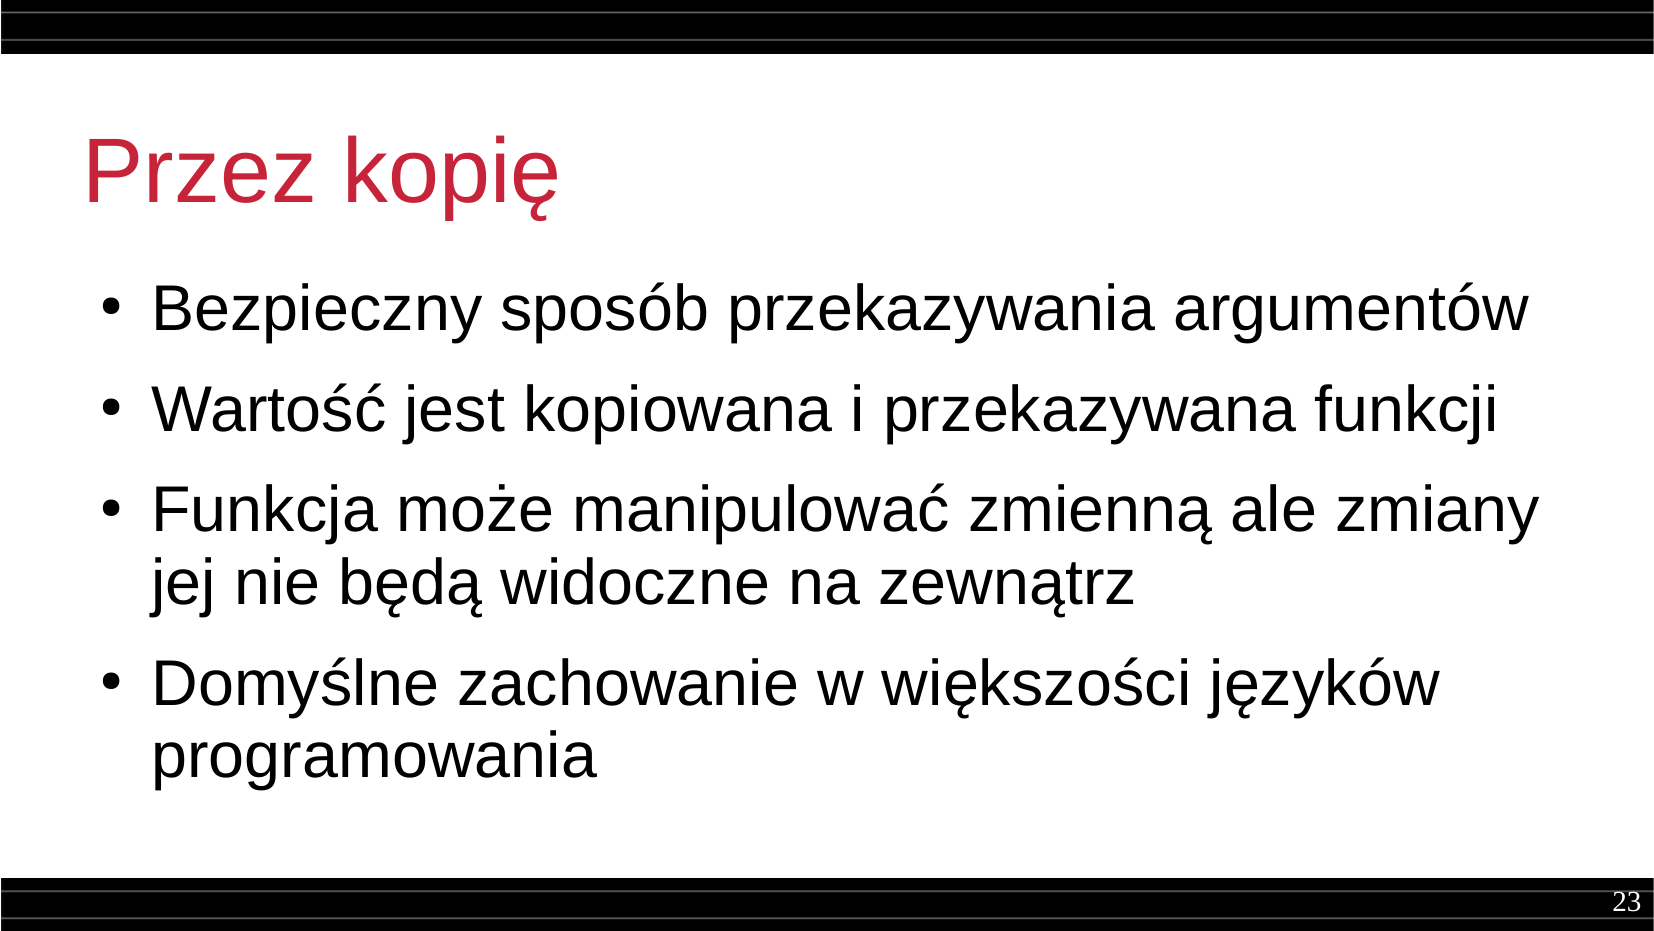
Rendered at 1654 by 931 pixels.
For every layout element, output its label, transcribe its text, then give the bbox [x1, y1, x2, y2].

picture [1, 0, 1654, 54]
title Przez kopię [82, 92, 1571, 249]
picture [1, 878, 1654, 931]
list Bezpieczny sposób przekazywania argumentów Wartość jest kopiowana i przekazywana funkcji Funkcja może manipulować zmienną ale zmiany jej nie będą widoczne na zewnątrz Domyślne zachowanie w większości języków programowania [82, 271, 1571, 857]
